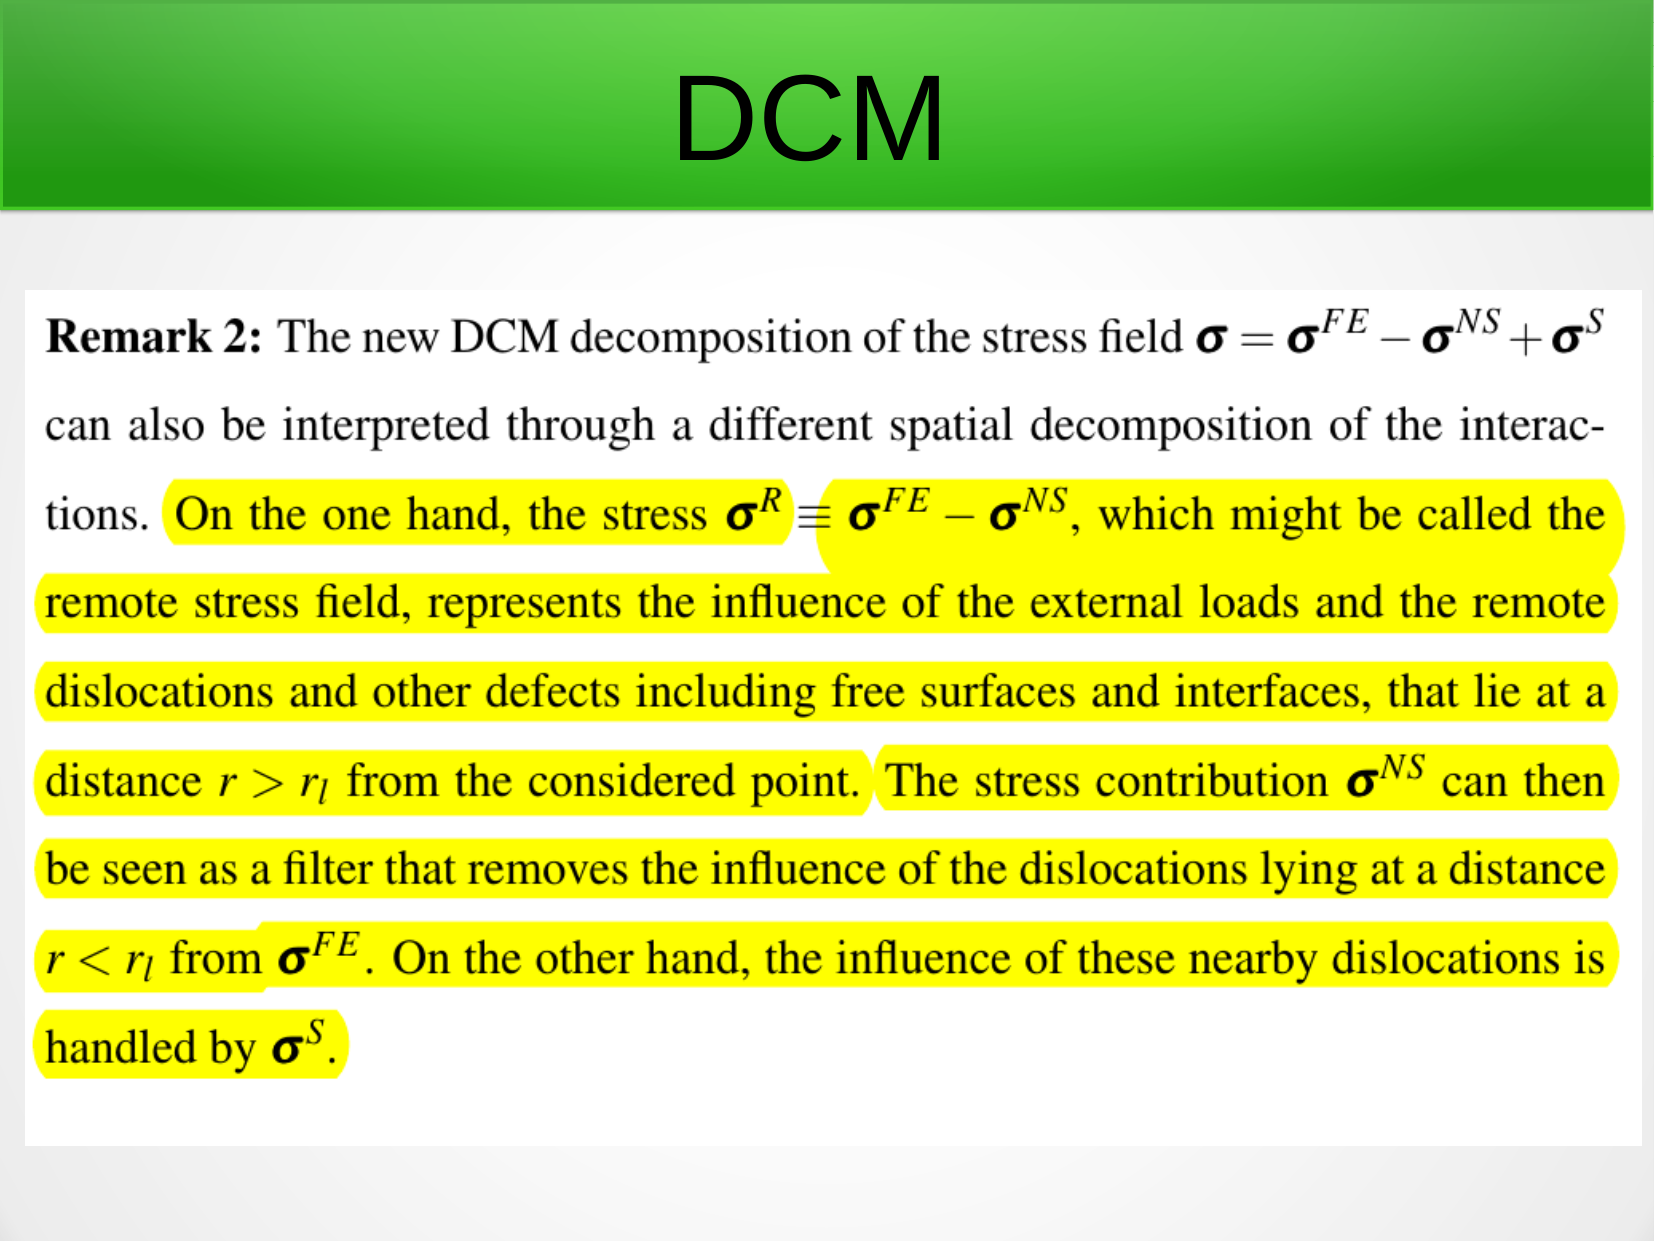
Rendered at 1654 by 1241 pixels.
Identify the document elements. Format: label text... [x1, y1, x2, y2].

title DCM [82, 47, 1571, 189]
picture [25, 290, 1642, 1146]
